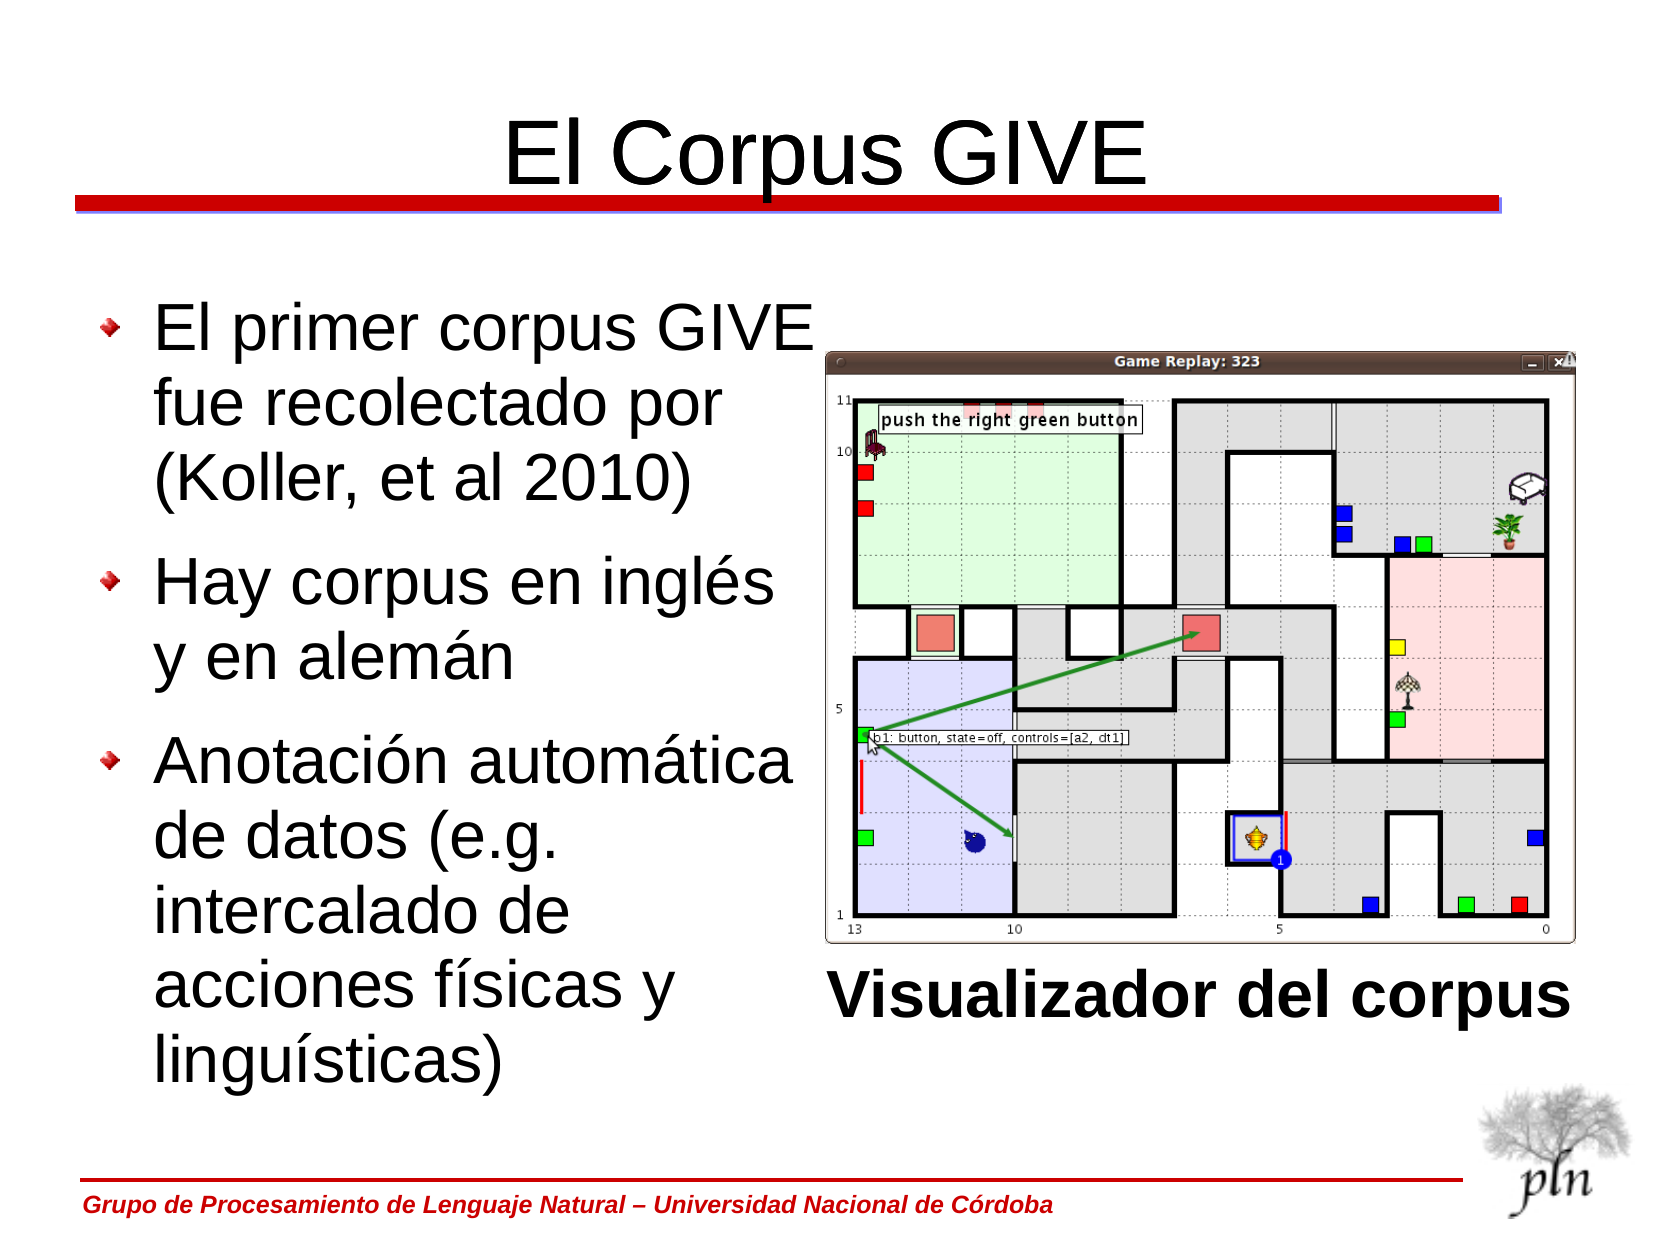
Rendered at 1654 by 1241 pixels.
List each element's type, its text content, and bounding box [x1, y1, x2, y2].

picture [825, 351, 1576, 944]
list El primer corpus GIVE fue recolectado por (Koller, et al 2010) Hay corpus en inglés y en alemán Anotación automática de datos (e.g. intercalado de acciones físicas y linguísticas) [82, 290, 826, 1201]
picture [1477, 1083, 1635, 1219]
title El Corpus GIVE [82, 49, 1571, 257]
text_box Visualizador del corpus [787, 949, 1613, 1039]
